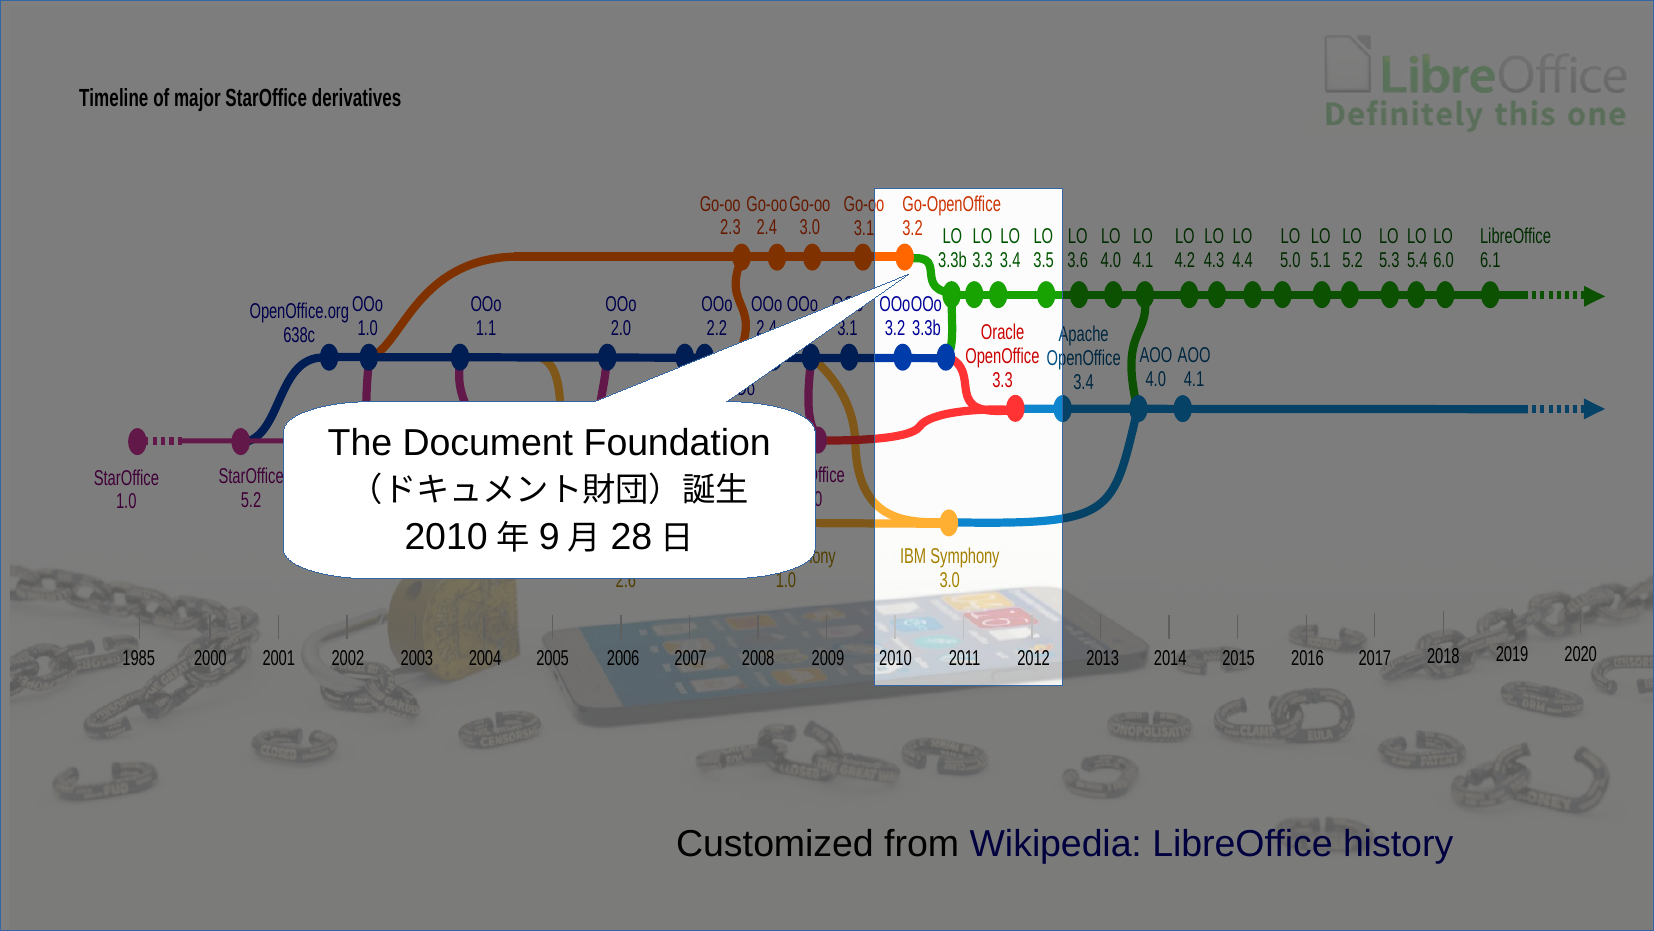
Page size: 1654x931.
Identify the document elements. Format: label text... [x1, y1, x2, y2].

text_box The Document Foundation （ドキュメント財団）誕生 2010年9月28日 [283, 274, 909, 579]
text_box [0, 0, 1654, 931]
picture [875, 189, 1062, 685]
